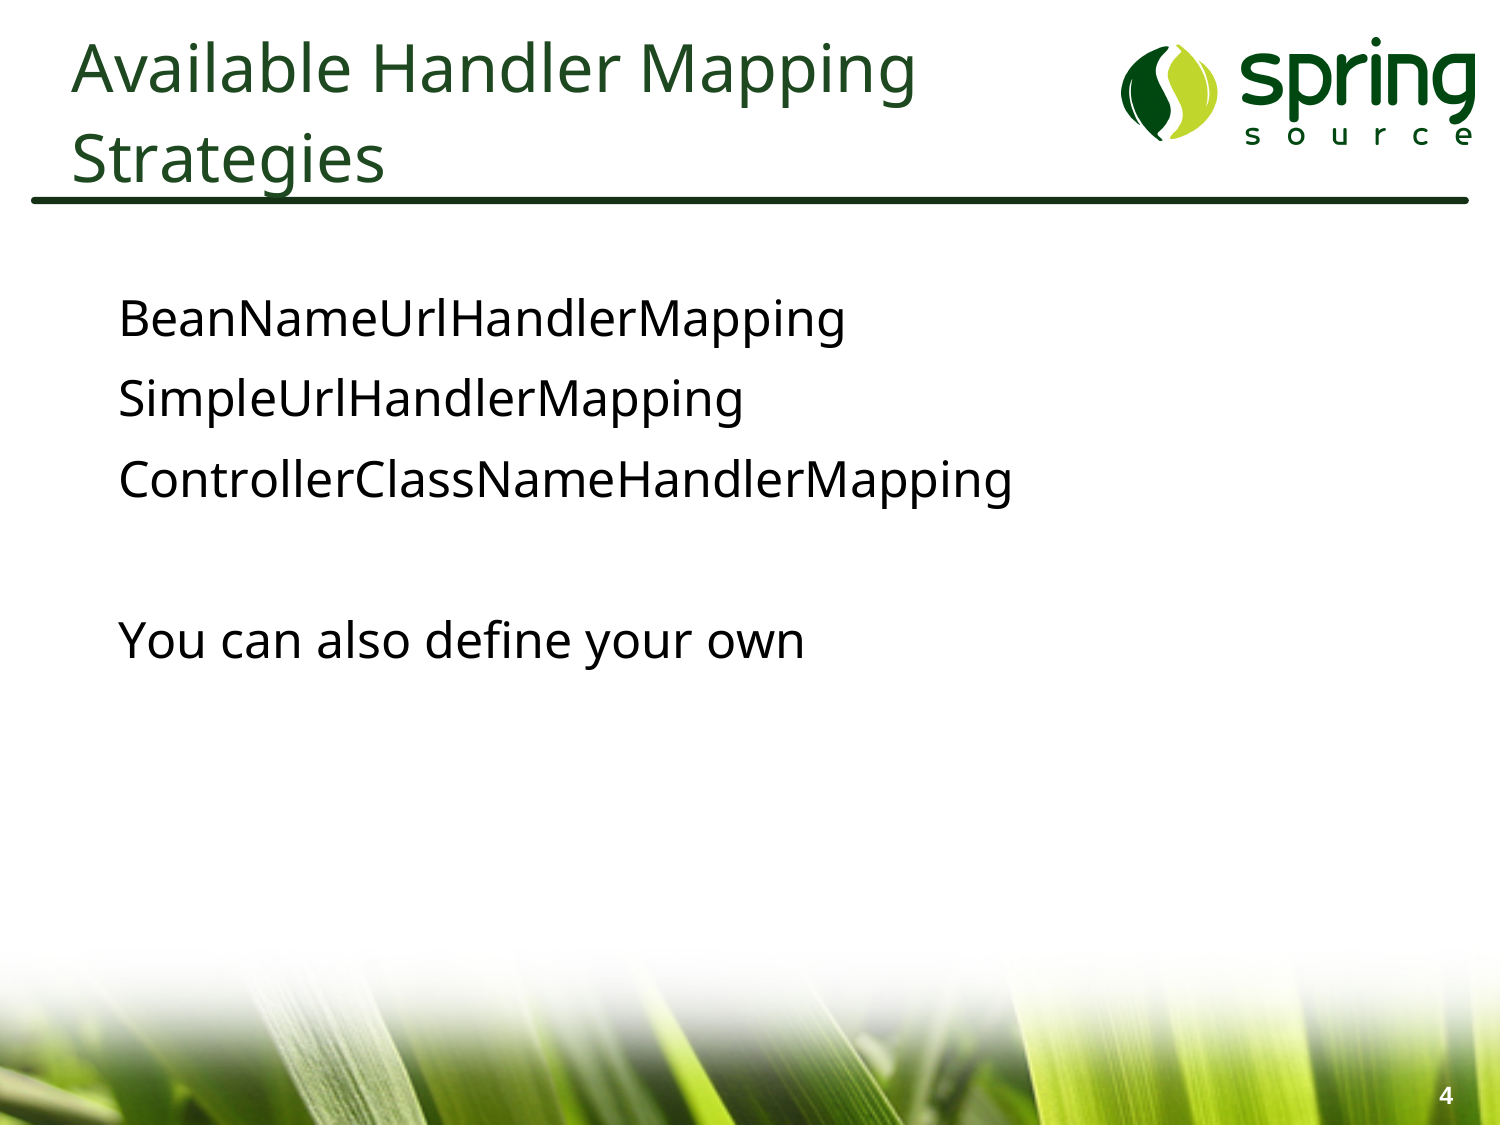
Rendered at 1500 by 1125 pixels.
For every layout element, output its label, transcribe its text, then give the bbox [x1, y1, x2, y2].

picture [0, 944, 1500, 1125]
title Available Handler Mapping Strategies [56, 13, 1089, 191]
list BeanNameUrlHandlerMapping SimpleUrlHandlerMapping ControllerClassNameHandlerMapping You can also define your own [103, 275, 1394, 938]
picture [1121, 37, 1475, 145]
